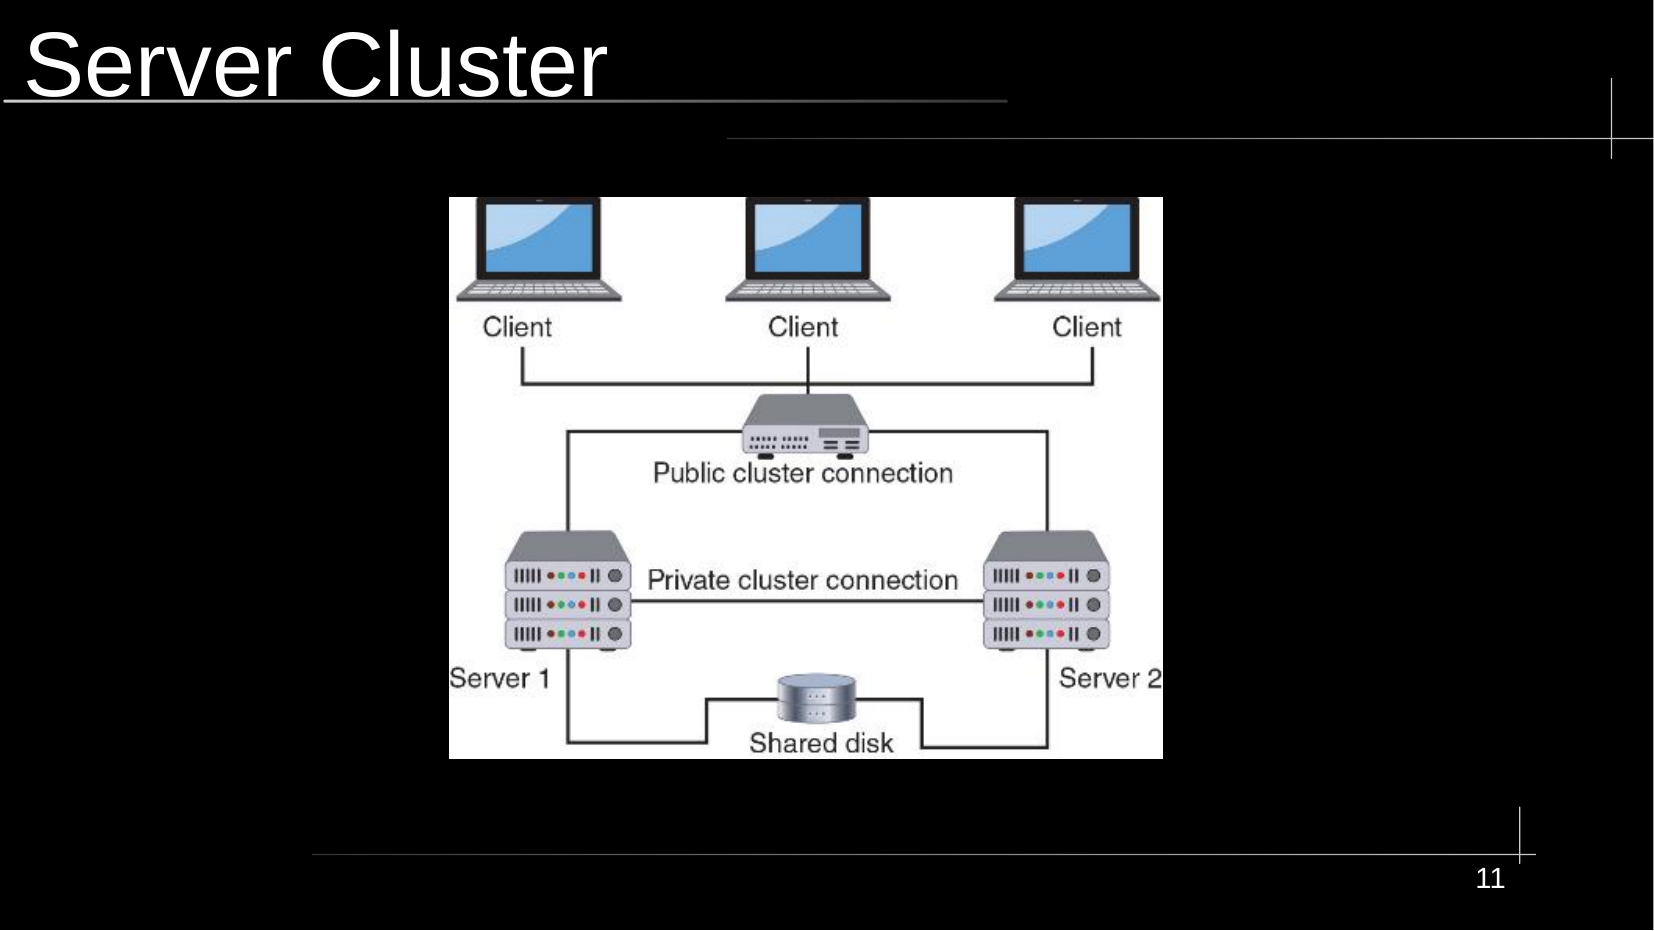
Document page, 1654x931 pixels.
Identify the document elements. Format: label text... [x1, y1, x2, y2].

title Server Cluster [23, 11, 1589, 119]
picture [449, 197, 1163, 759]
